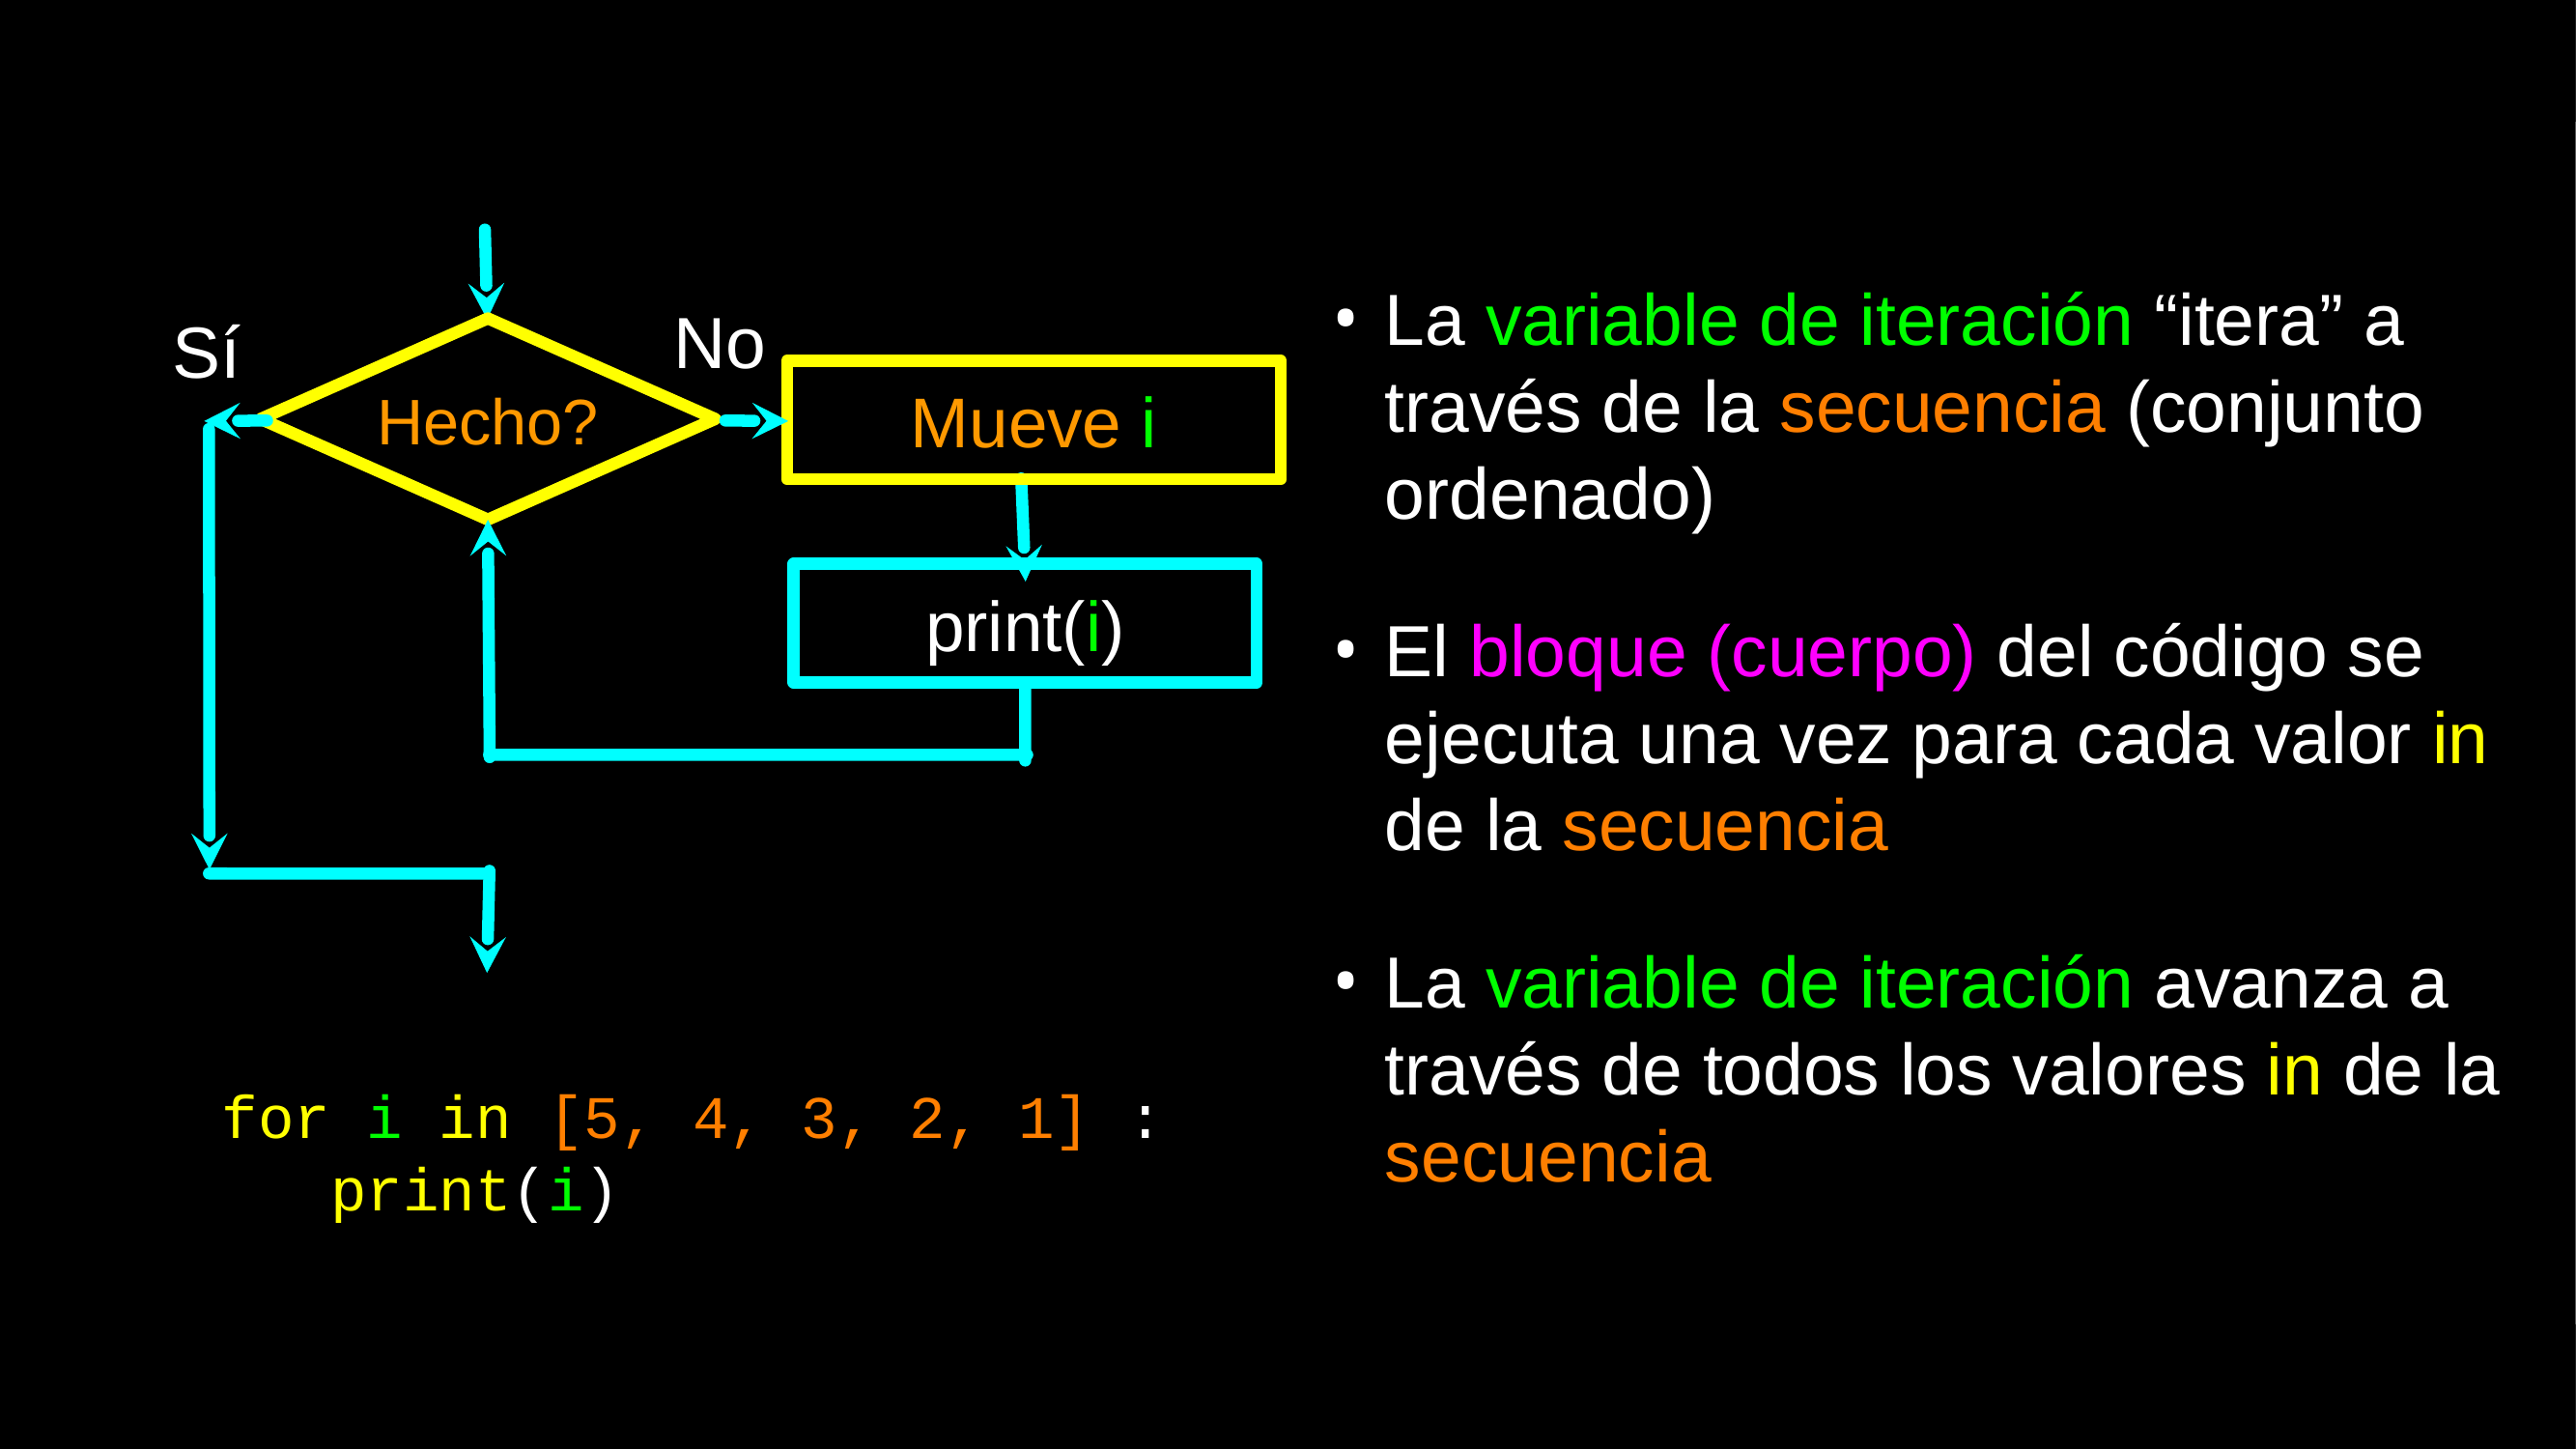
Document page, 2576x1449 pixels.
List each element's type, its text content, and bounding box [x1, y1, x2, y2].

text_box for i in [5, 4, 3, 2, 1] : print(i) [221, 1062, 1258, 1238]
text_box La variable de iteración “itera” a través de la secuencia (conjunto ordenado) El bloque (cuerpo) del código se ejecuta una vez para cada valor in de la secuencia La variable de iteración avanza a través de todos los valores in de la secuencia [1300, 282, 2564, 1187]
text_box Mueve i [787, 360, 1281, 480]
text_box Sí [113, 299, 300, 399]
text_box print(i) [793, 563, 1257, 683]
text_box Hecho? [270, 318, 716, 520]
text_box No [663, 290, 778, 389]
